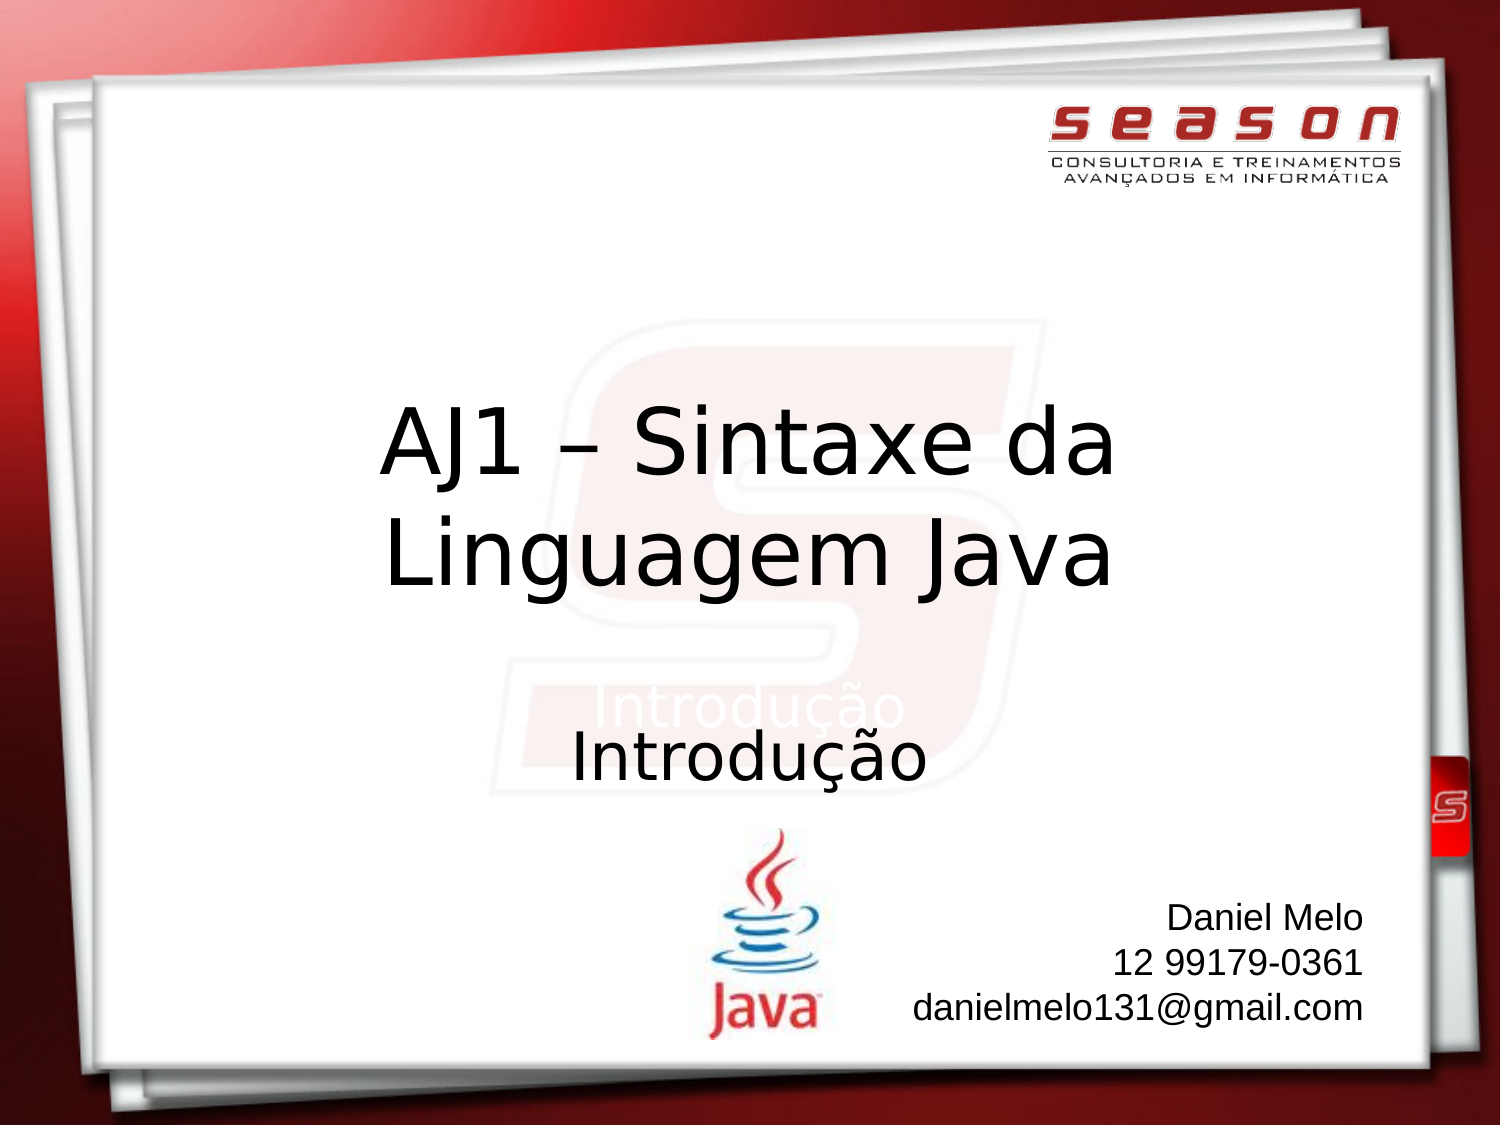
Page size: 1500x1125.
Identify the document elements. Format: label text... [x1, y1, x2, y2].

title AJ1 – Sintaxe da Linguagem Java Introdução [112, 375, 1388, 801]
picture [0, 0, 1500, 1125]
text_box Daniel Melo 12 99179-0361 danielmelo131@gmail.com [897, 885, 1382, 1052]
